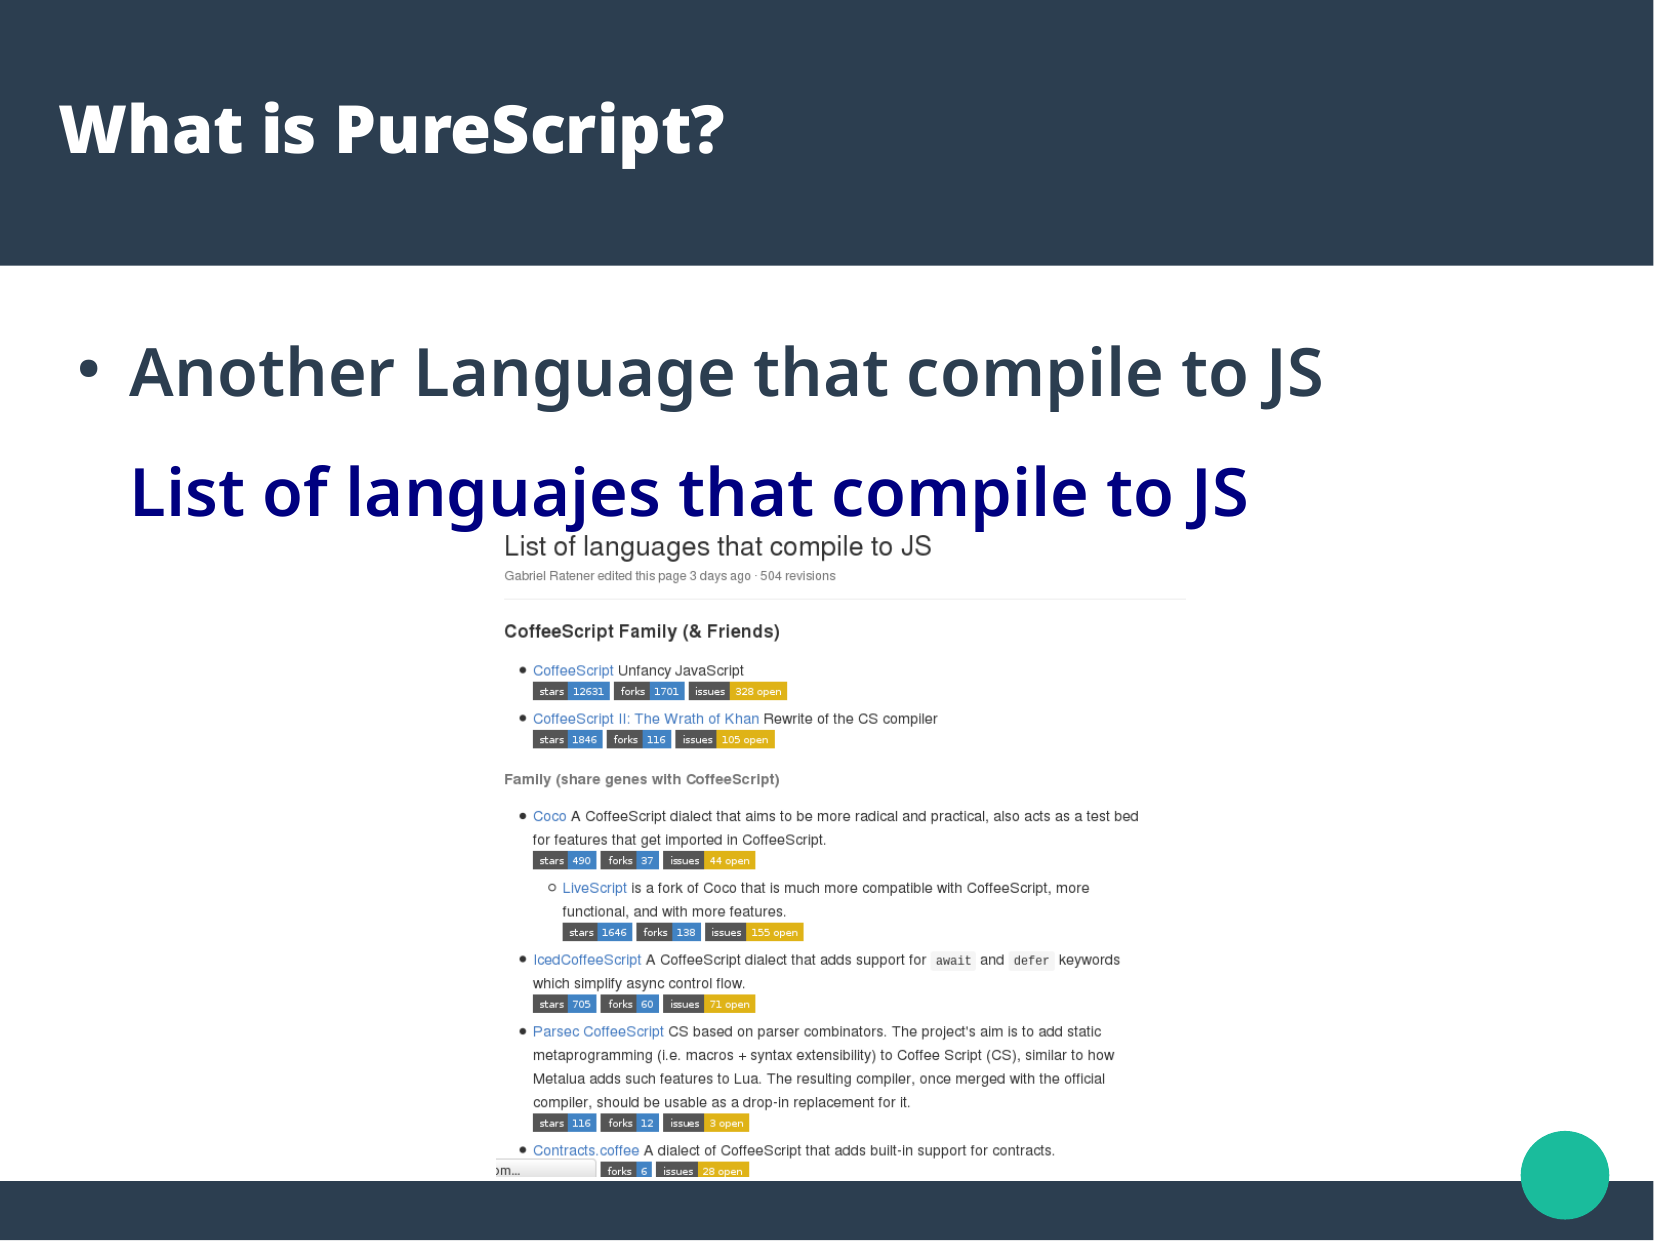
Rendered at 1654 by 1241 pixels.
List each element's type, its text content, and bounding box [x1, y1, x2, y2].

picture [496, 532, 1186, 1177]
title What is PureScript? [59, 49, 1595, 207]
list Another Language that compile to JS List of languajes that compile to JS [59, 324, 1595, 1152]
